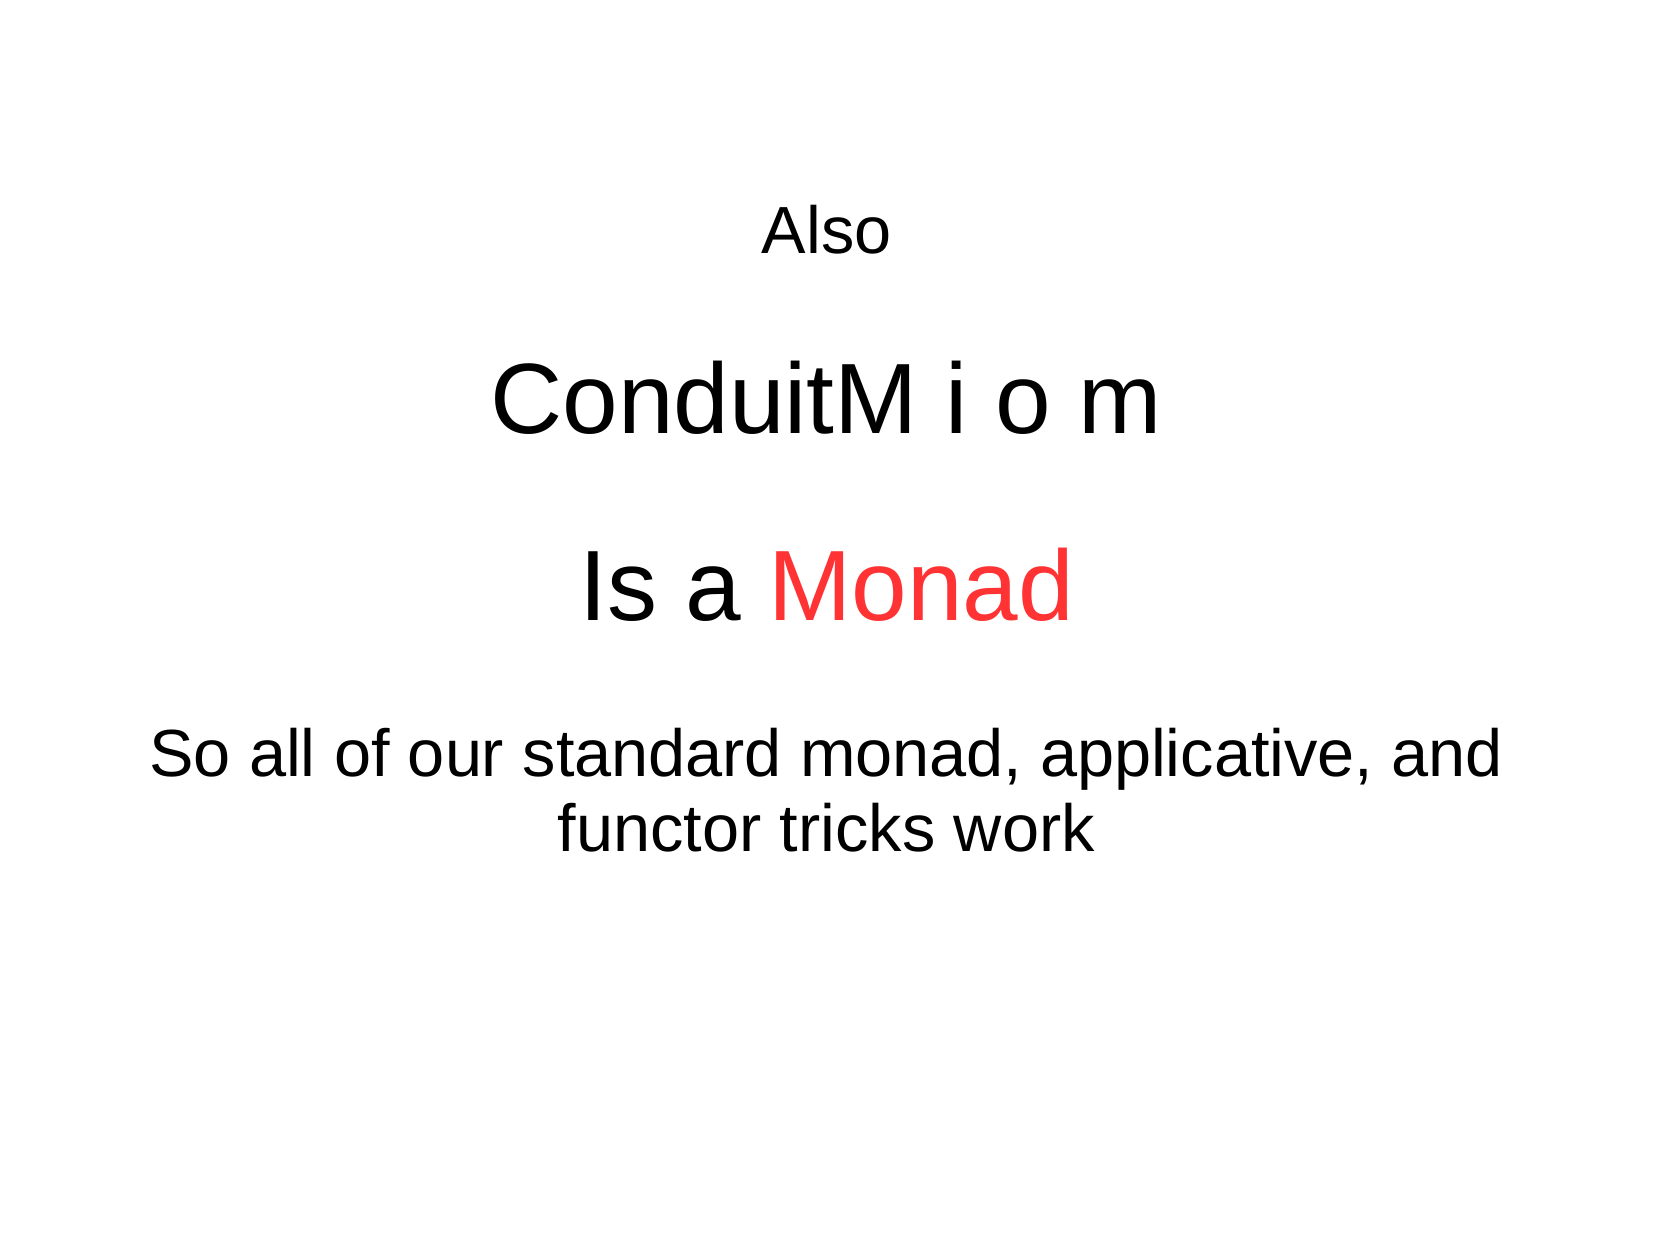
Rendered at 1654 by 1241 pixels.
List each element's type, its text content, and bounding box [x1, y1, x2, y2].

subtitle Also ConduitM i o m Is a Monad So all of our standard monad, applicative, and functor tricks work [82, 49, 1571, 1010]
